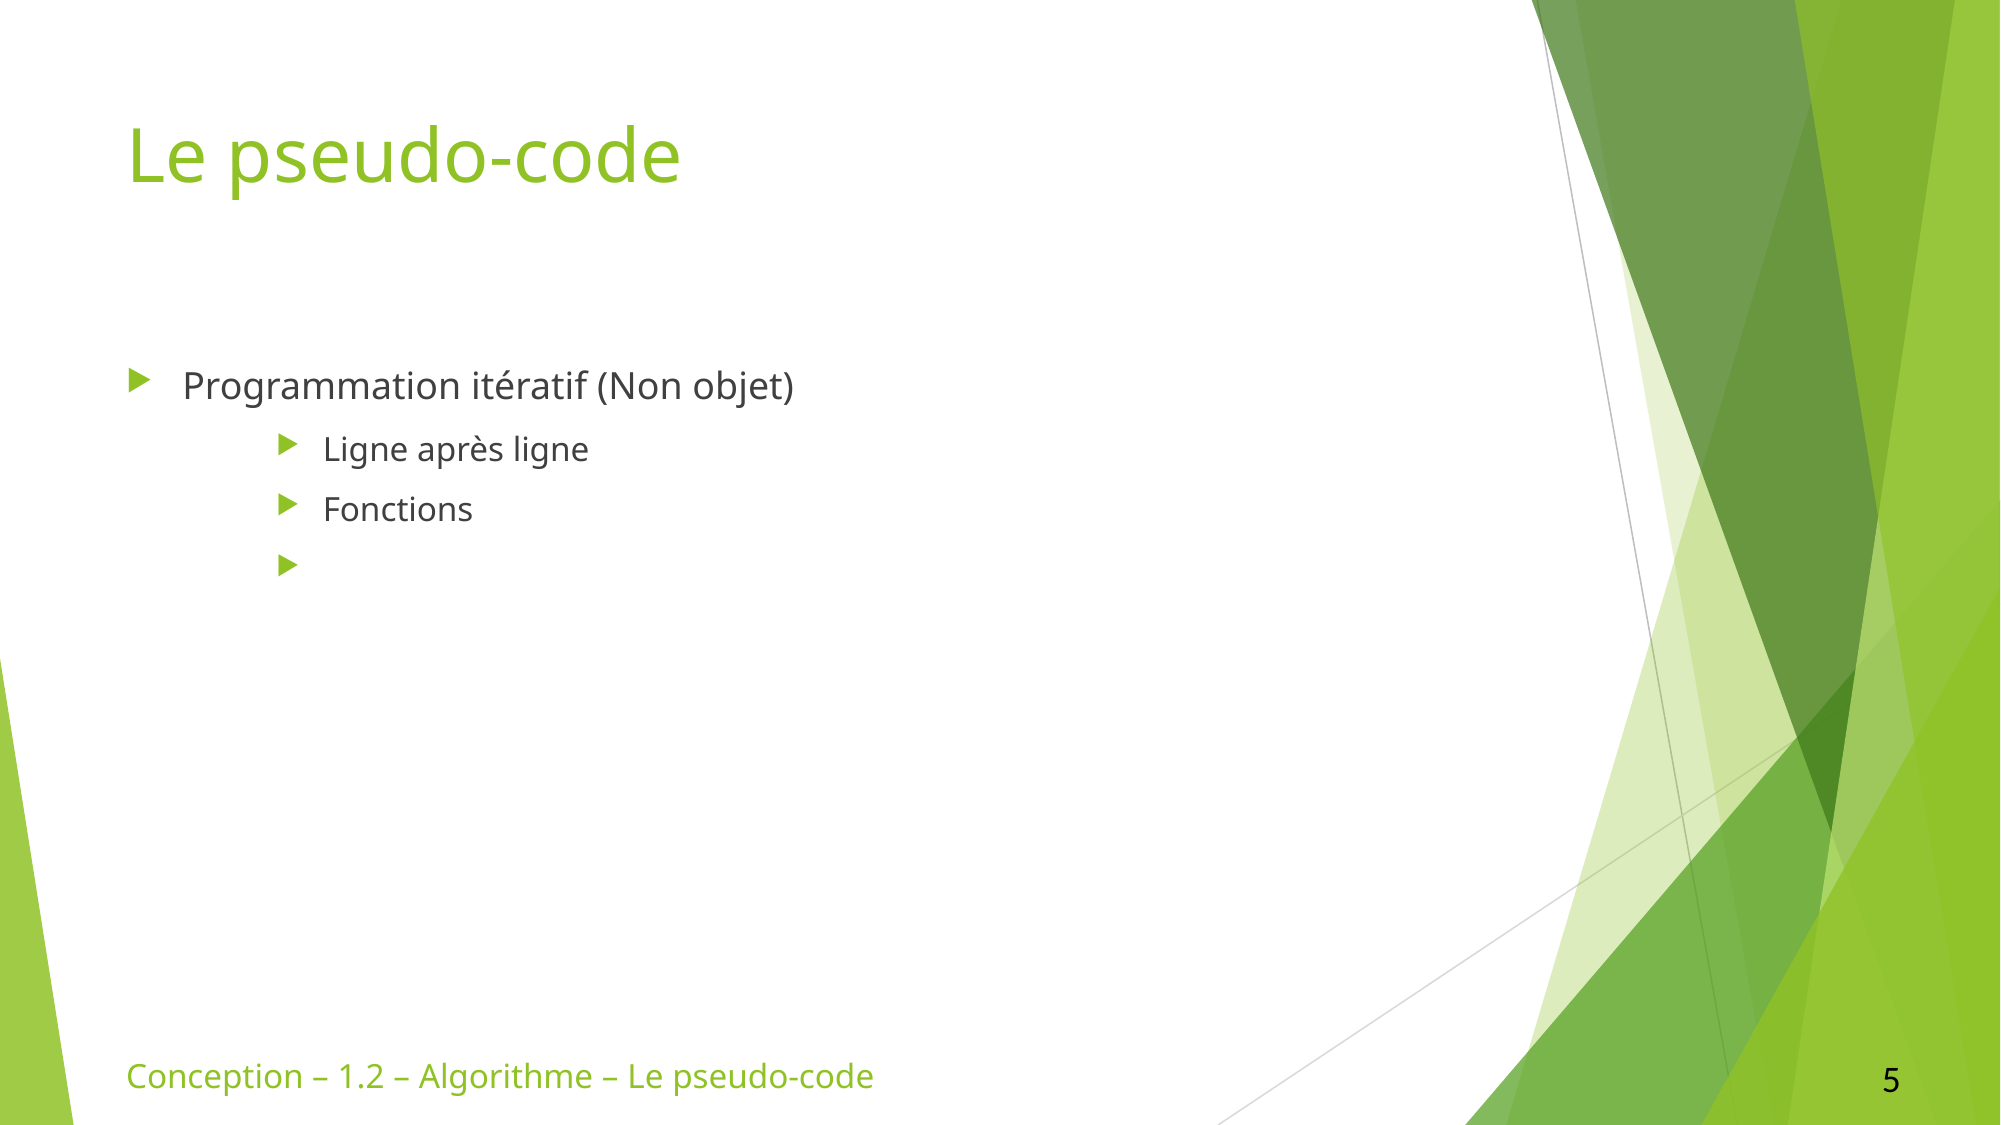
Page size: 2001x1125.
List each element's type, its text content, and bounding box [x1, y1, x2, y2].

title Le pseudo-code [111, 99, 1522, 317]
text_box [1866, 1047, 1979, 1108]
list Programmation itératif (Non objet) Ligne après ligne Fonctions [111, 354, 1522, 992]
text_box Conception – 1.2 – Algorithme – Le pseudo-code [111, 1047, 1094, 1109]
